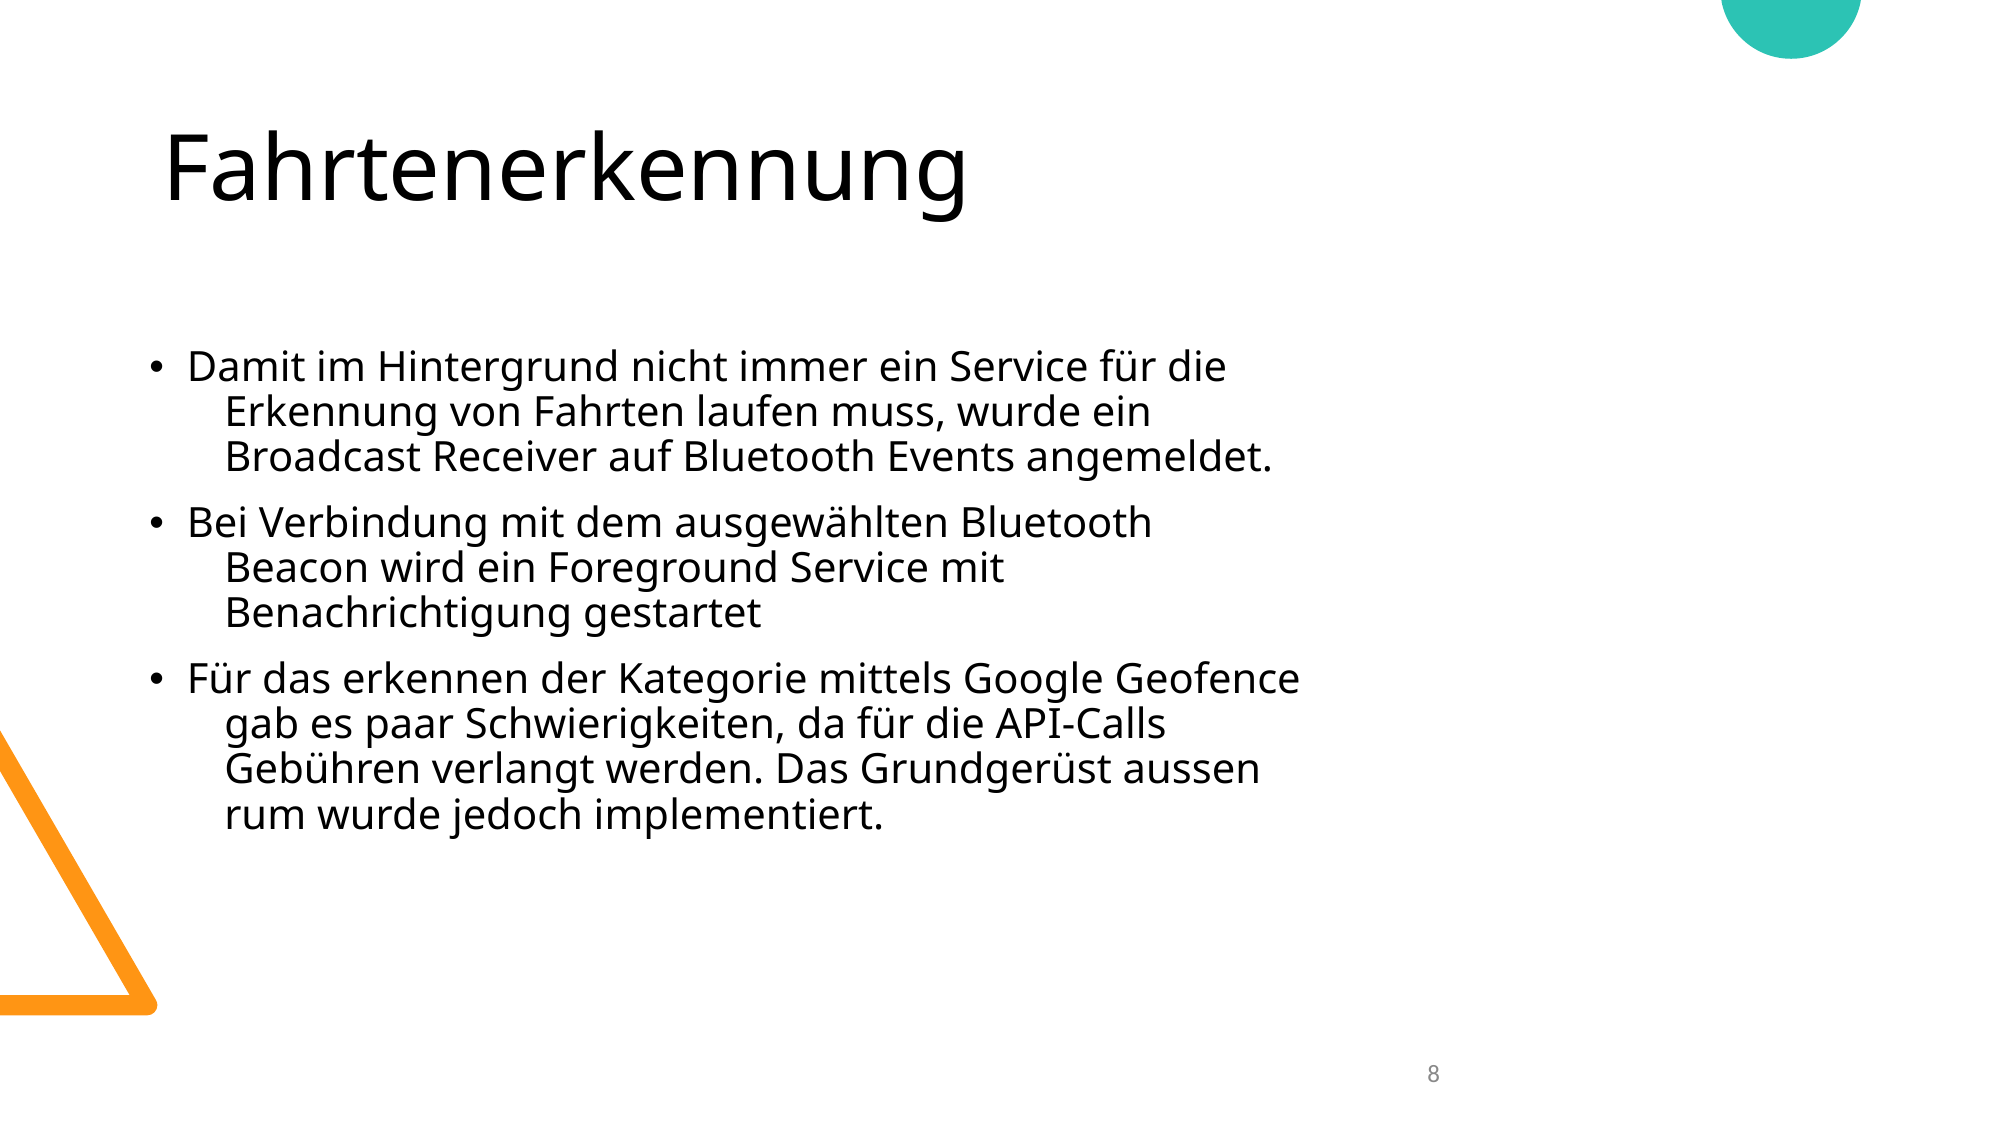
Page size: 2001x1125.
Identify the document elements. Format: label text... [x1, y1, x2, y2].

list Damit im Hintergrund nicht immer ein Service für die Erkennung von Fahrten laufen muss, wurde ein Broadcast Receiver auf Bluetooth Events angemeldet. Bei Verbindung mit dem ausgewählten Bluetooth Beacon wird ein Foreground Service mit Benachrichtigung gestartet Für das erkennen der Kategorie mittels Google Geofence gab es paar Schwierigkeiten, da für die API-Calls Gebühren verlangt werden. Das Grundgerüst aussen rum wurde jedoch implementiert. [134, 338, 1322, 867]
text_box 7 [1412, 1042, 1863, 1103]
title Fahrtenerkennung [147, 61, 1873, 279]
